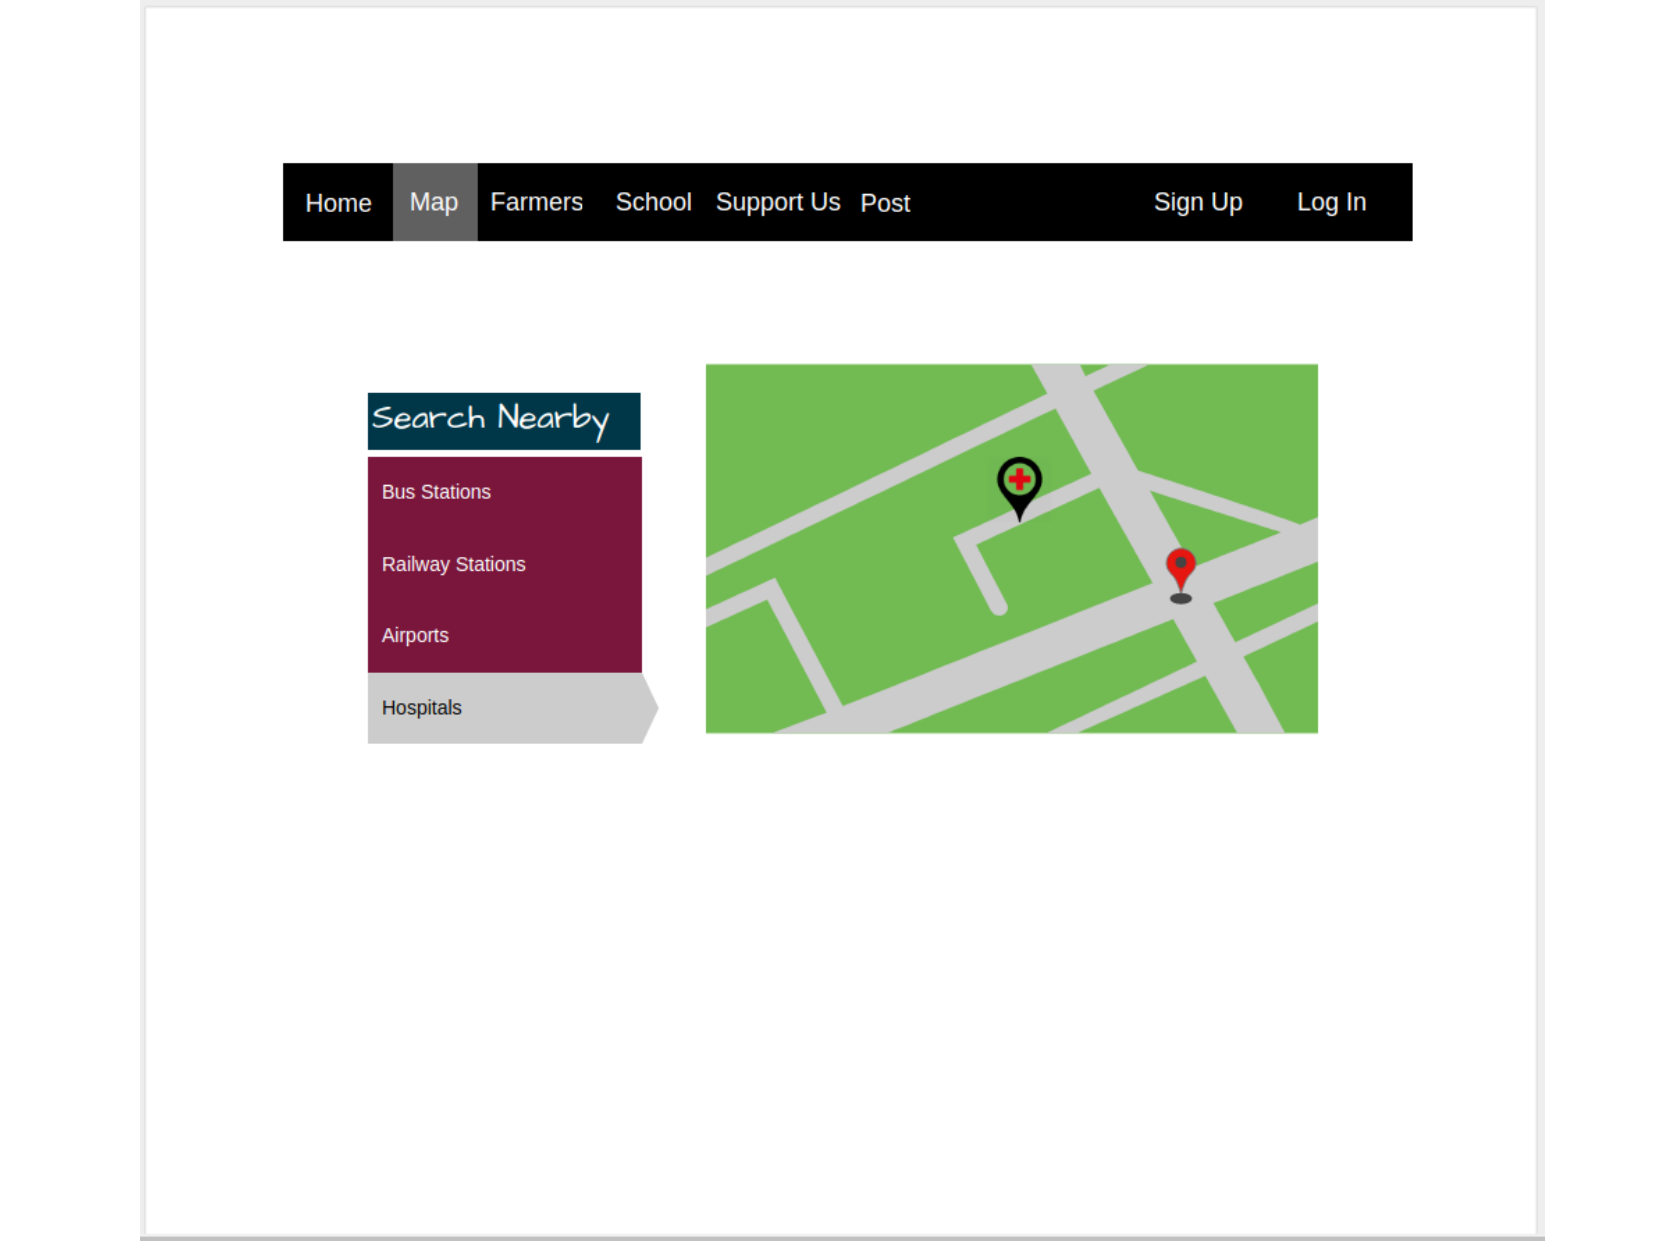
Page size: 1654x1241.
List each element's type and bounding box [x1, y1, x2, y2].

picture [140, 0, 1545, 1241]
